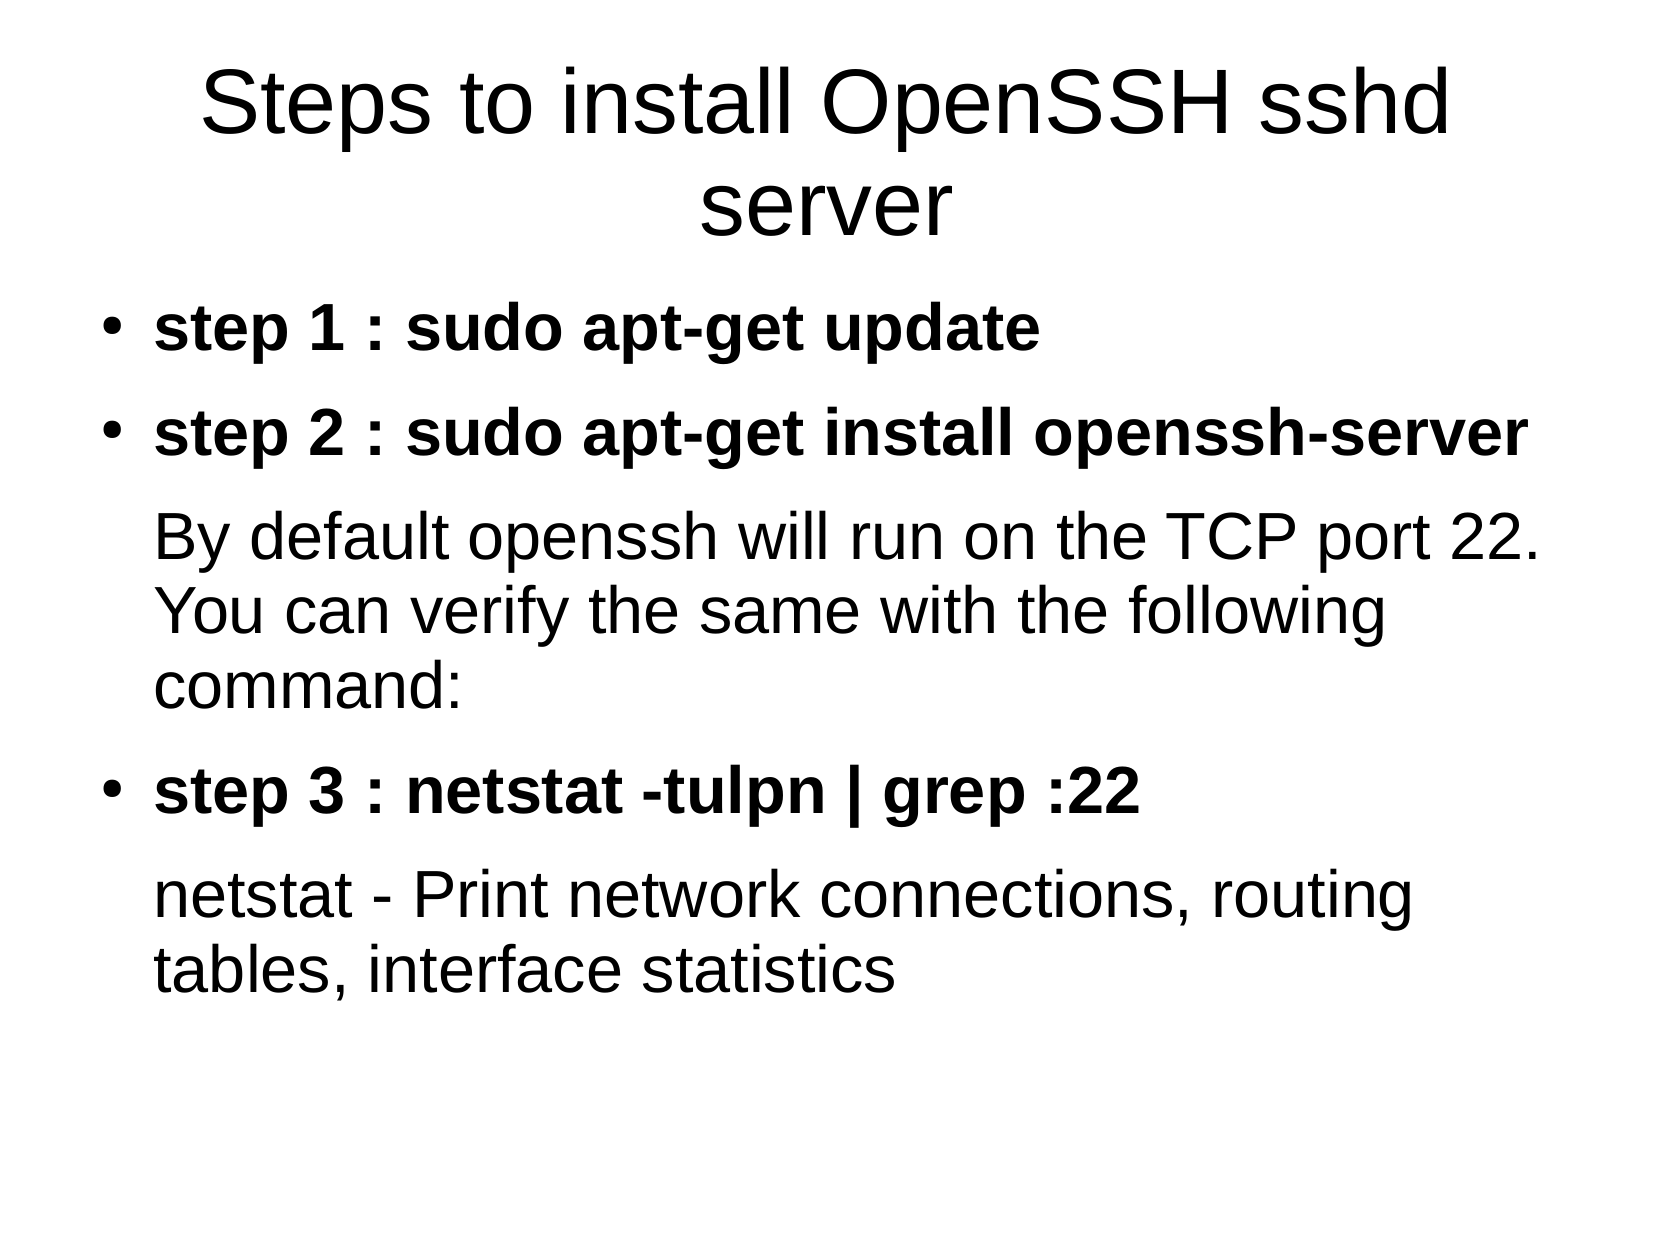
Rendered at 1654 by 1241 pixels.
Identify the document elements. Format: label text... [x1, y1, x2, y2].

list step 1 : sudo apt-get update step 2 : sudo apt-get install openssh-server By default openssh will run on the TCP port 22. You can verify the same with the following command: step 3 : netstat -tulpn | grep :22 netstat - Print network connections, routing tables, interface statistics [82, 290, 1571, 1010]
title Steps to install OpenSSH sshd server [82, 49, 1571, 257]
